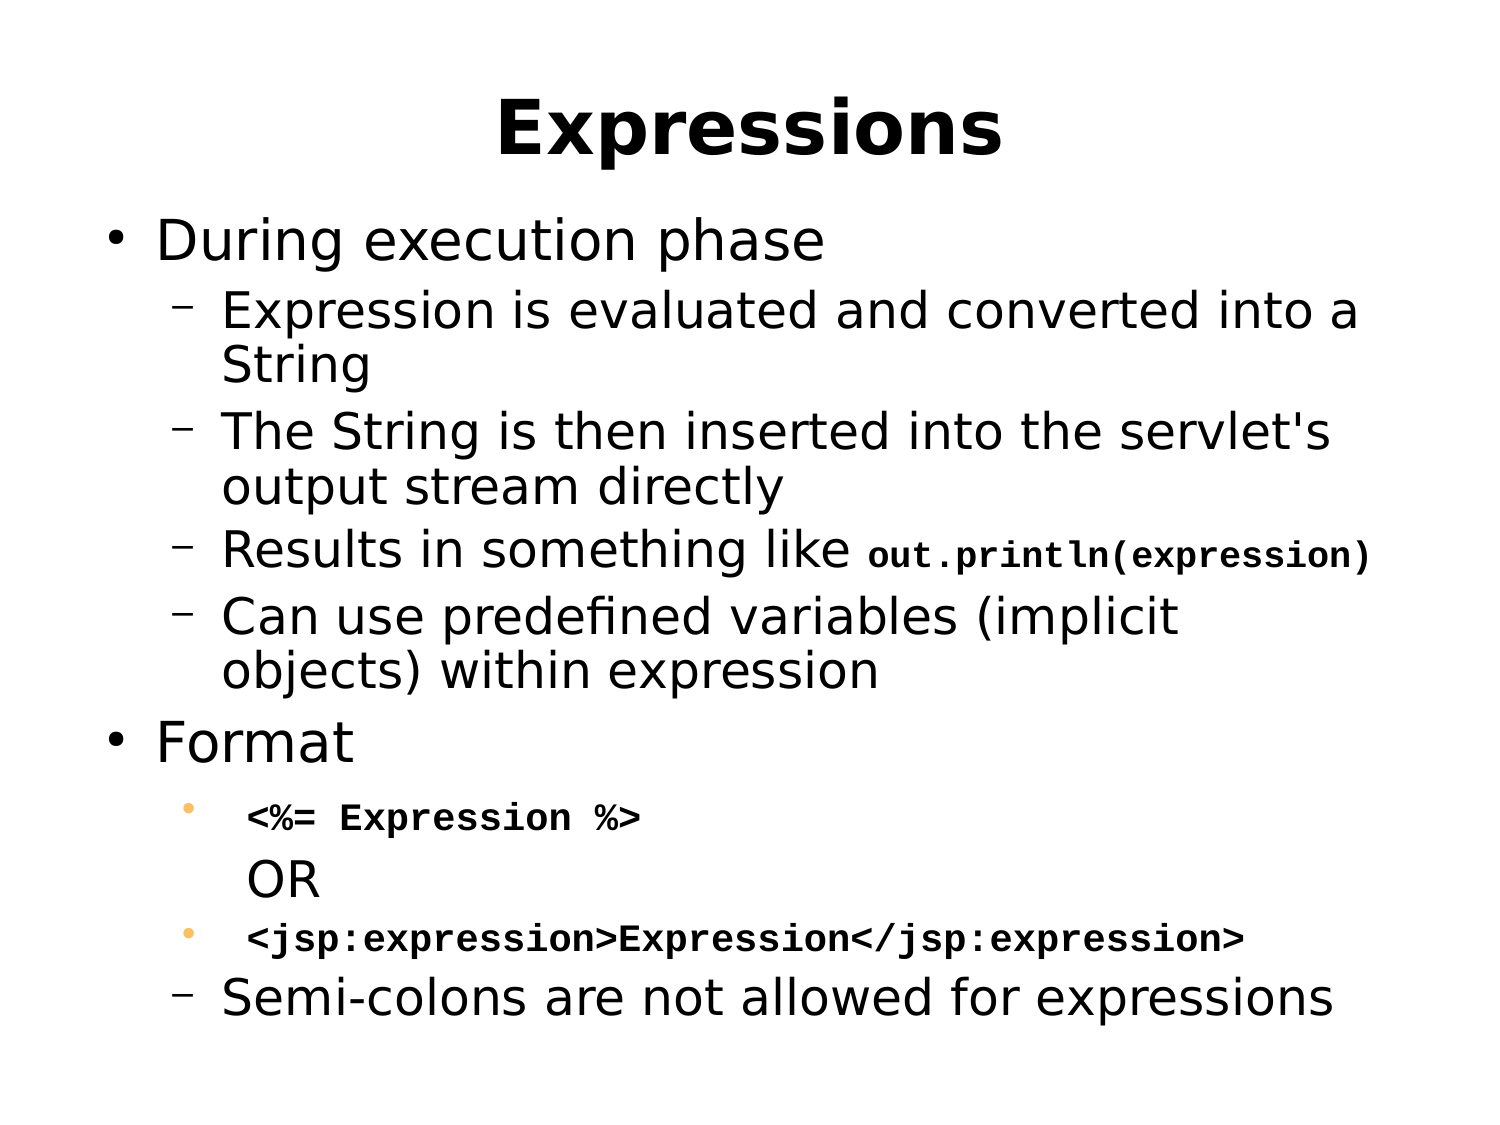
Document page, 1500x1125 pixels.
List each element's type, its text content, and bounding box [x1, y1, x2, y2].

title Expressions [75, 44, 1425, 177]
list During execution phase Expression is evaluated and converted into a String The String is then inserted into the servlet's output stream directly Results in something like out.println(expression) Can use predefined variables (implicit objects) within expression Format <%= Expression %> OR <jsp:expression>Expression</jsp:expression> Semi-colons are not allowed for expressions [75, 204, 1395, 1075]
